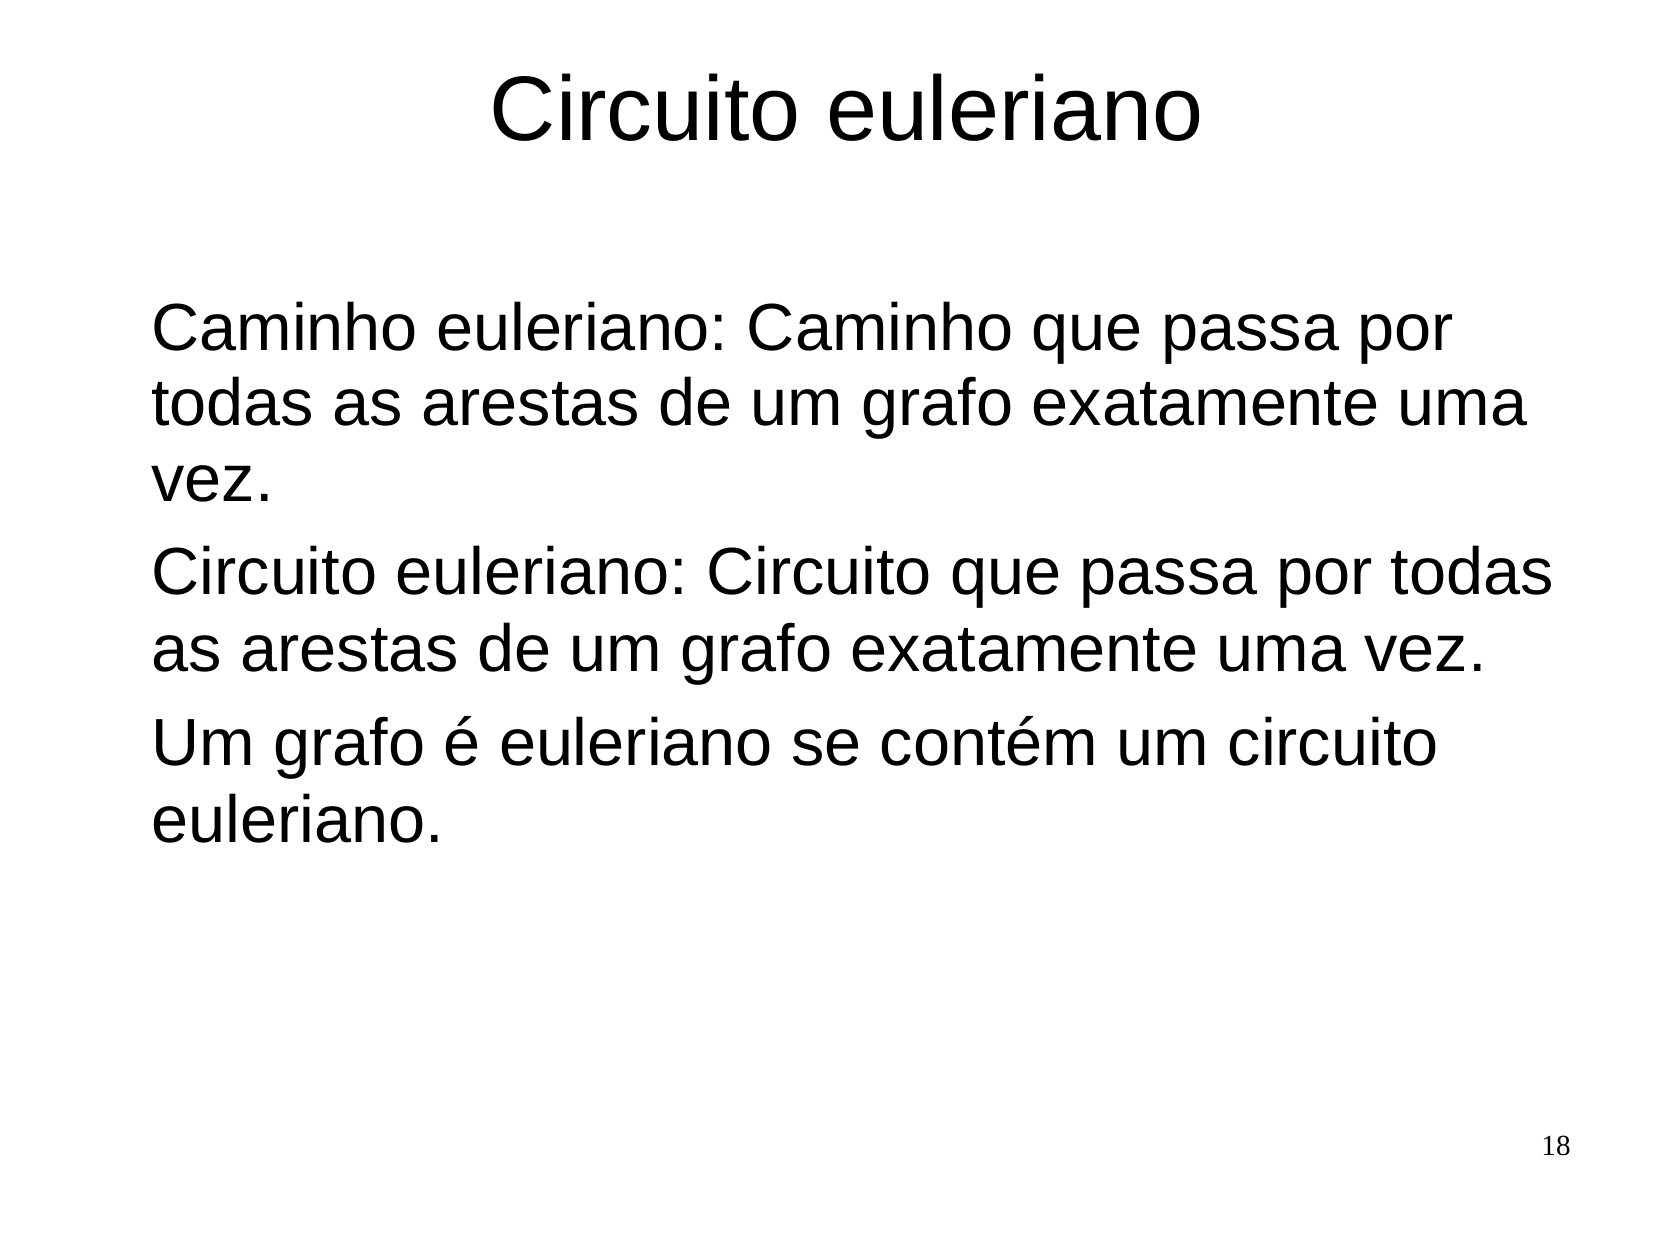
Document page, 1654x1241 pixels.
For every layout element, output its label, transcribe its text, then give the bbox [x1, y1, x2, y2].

list Caminho euleriano: Caminho que passa por todas as arestas de um grafo exatamente uma vez. Circuito euleriano: Circuito que passa por todas as arestas de um grafo exatamente uma vez. Um grafo é euleriano se contém um circuito euleriano. [151, 289, 1599, 1049]
title Circuito euleriano [261, 51, 1433, 165]
